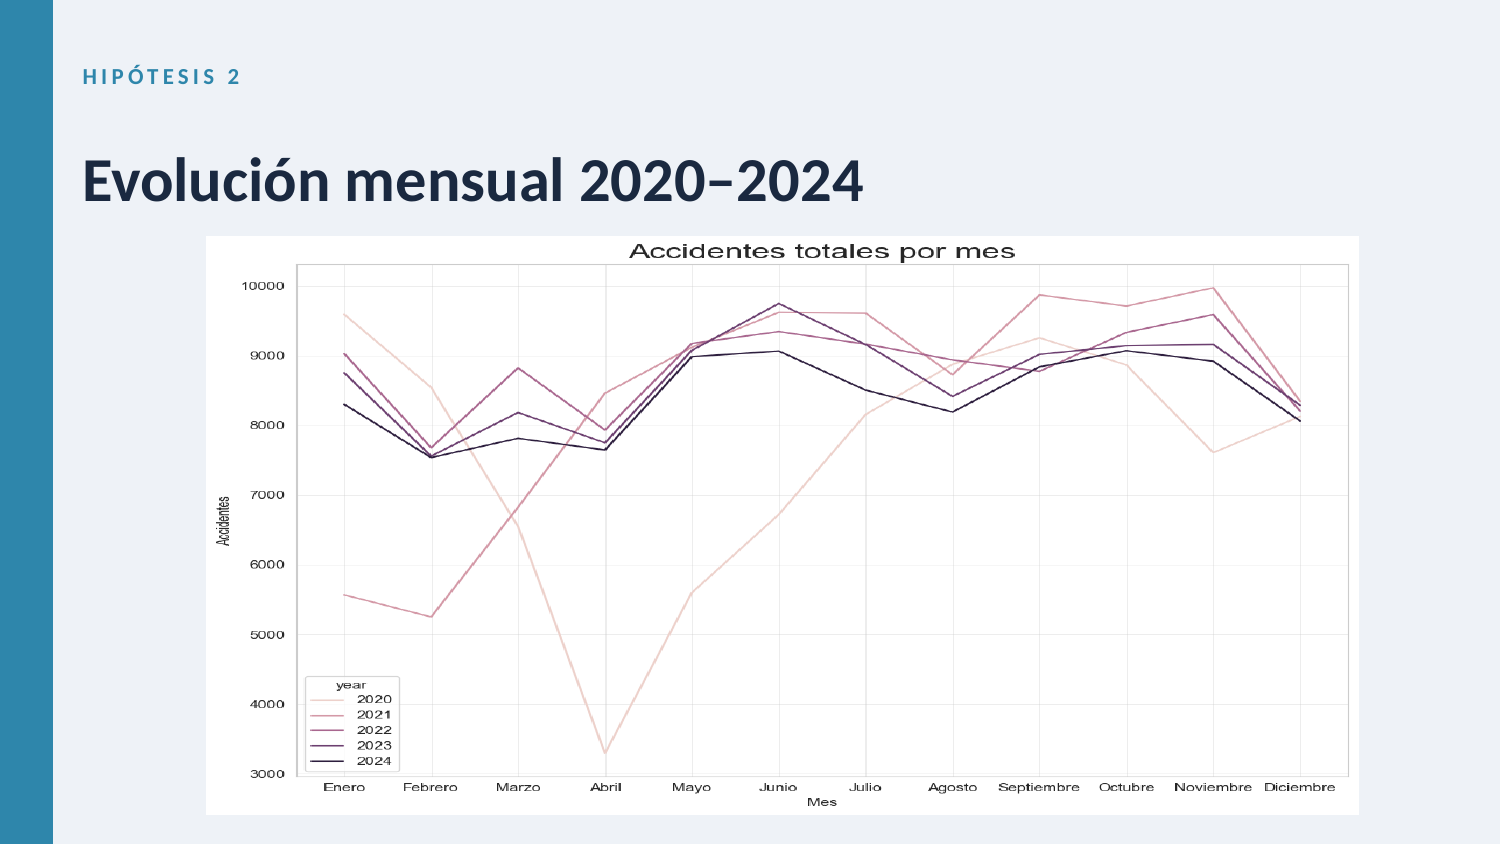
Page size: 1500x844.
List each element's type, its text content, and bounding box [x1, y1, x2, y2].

picture [206, 236, 1359, 815]
text_box HIPÓTESIS 2 [82, 41, 1433, 110]
text_box Evolución mensual 2020–2024 [82, 116, 1433, 237]
text_box [0, 0, 53, 844]
